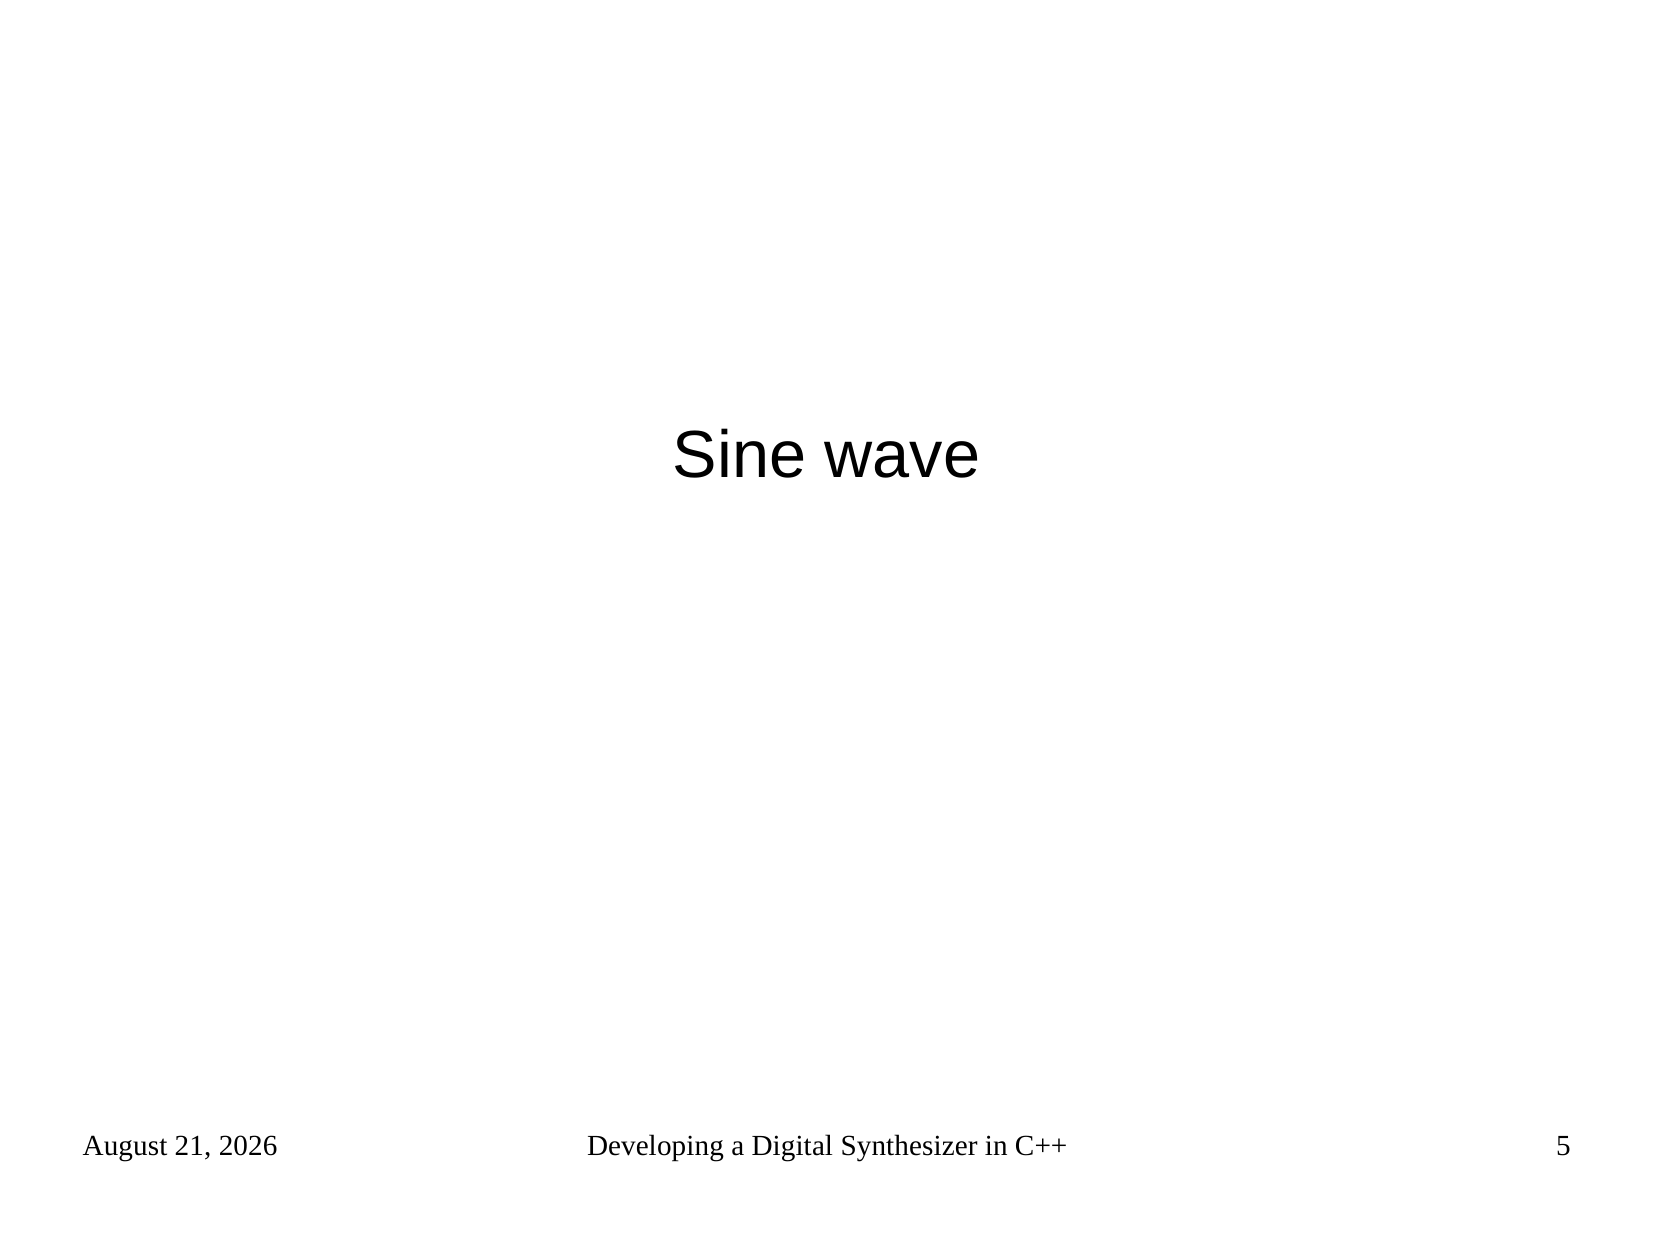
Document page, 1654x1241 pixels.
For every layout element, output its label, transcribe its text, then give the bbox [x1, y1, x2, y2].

subtitle Sine wave [82, 49, 1571, 1010]
